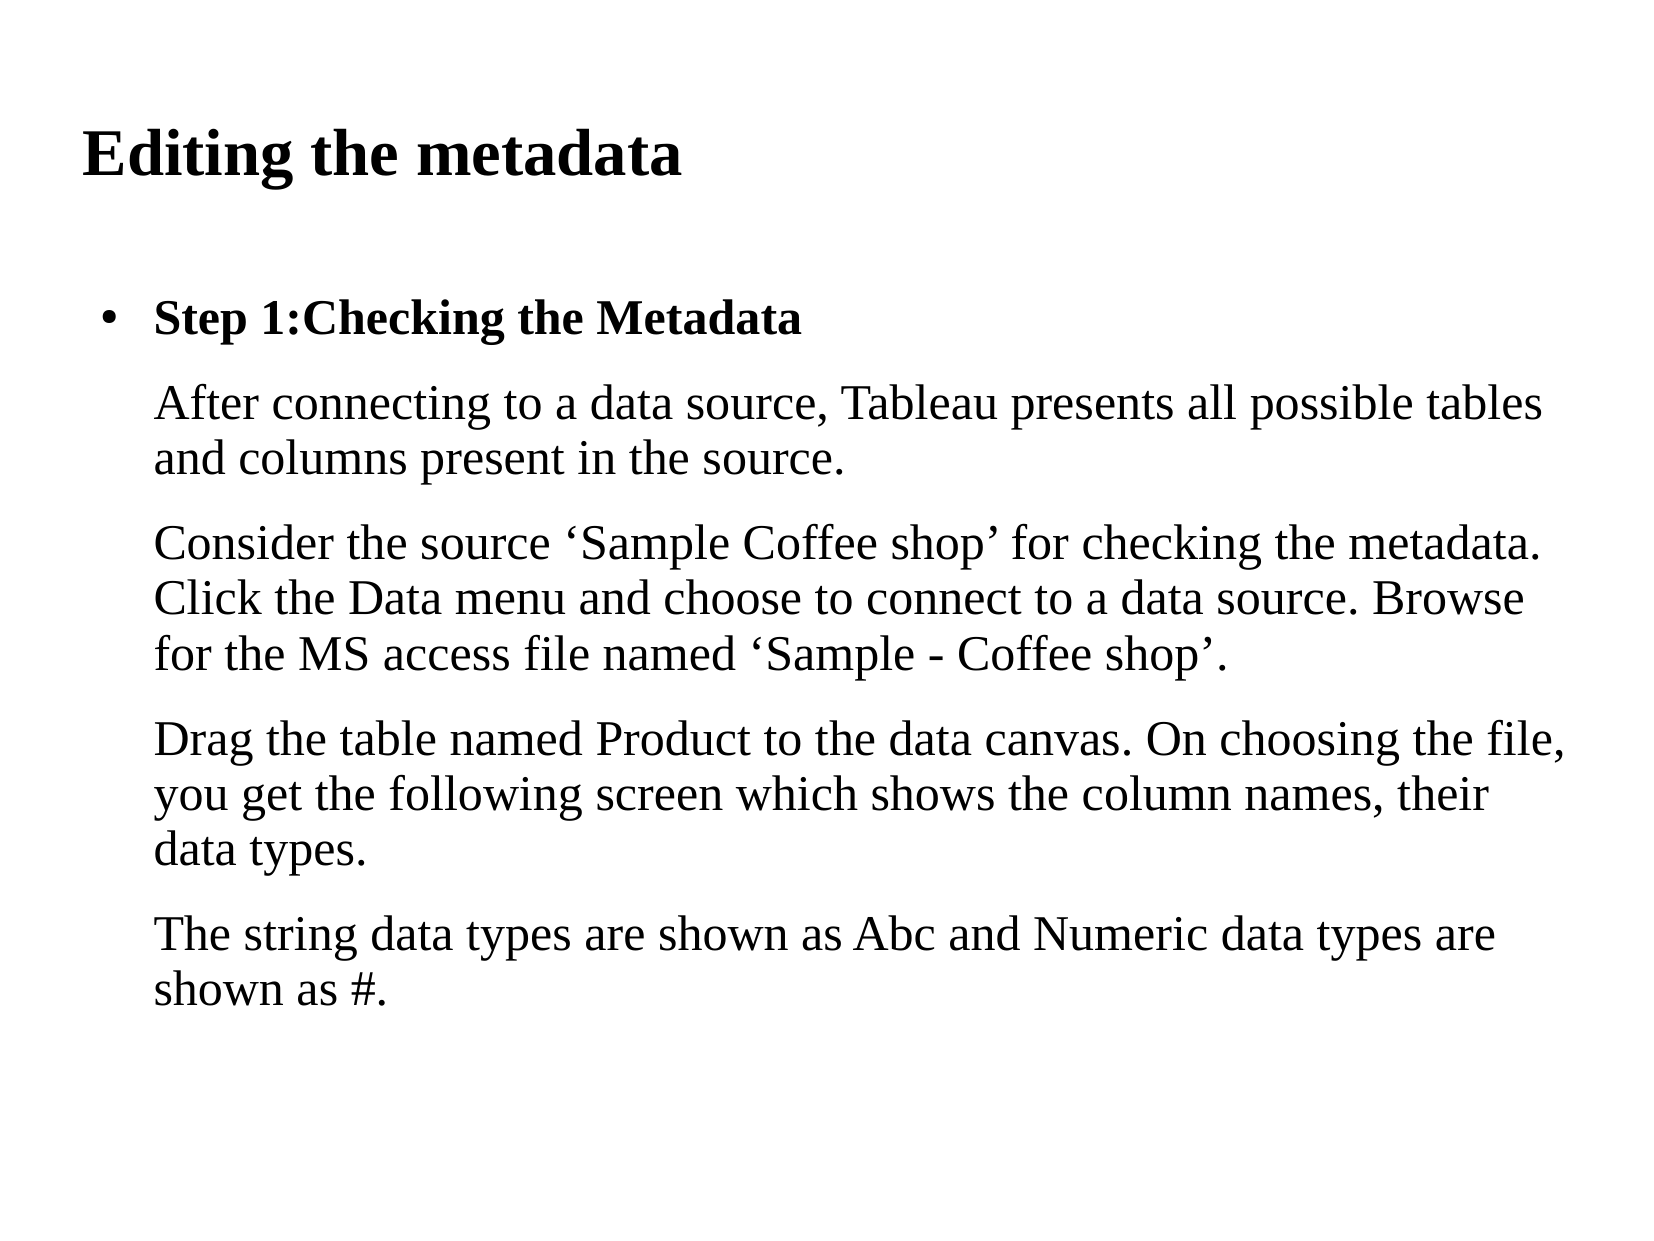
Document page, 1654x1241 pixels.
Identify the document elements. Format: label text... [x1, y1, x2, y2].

title Editing the metadata [82, 49, 1571, 257]
list Step 1:Checking the Metadata After connecting to a data source, Tableau presents all possible tables and columns present in the source. Consider the source ‘Sample Coffee shop’ for checking the metadata. Click the Data menu and choose to connect to a data source. Browse for the MS access file named ‘Sample - Coffee shop’. Drag the table named Product to the data canvas. On choosing the file, you get the following screen which shows the column names, their data types. The string data types are shown as Abc and Numeric data types are shown as #. [82, 290, 1571, 1017]
